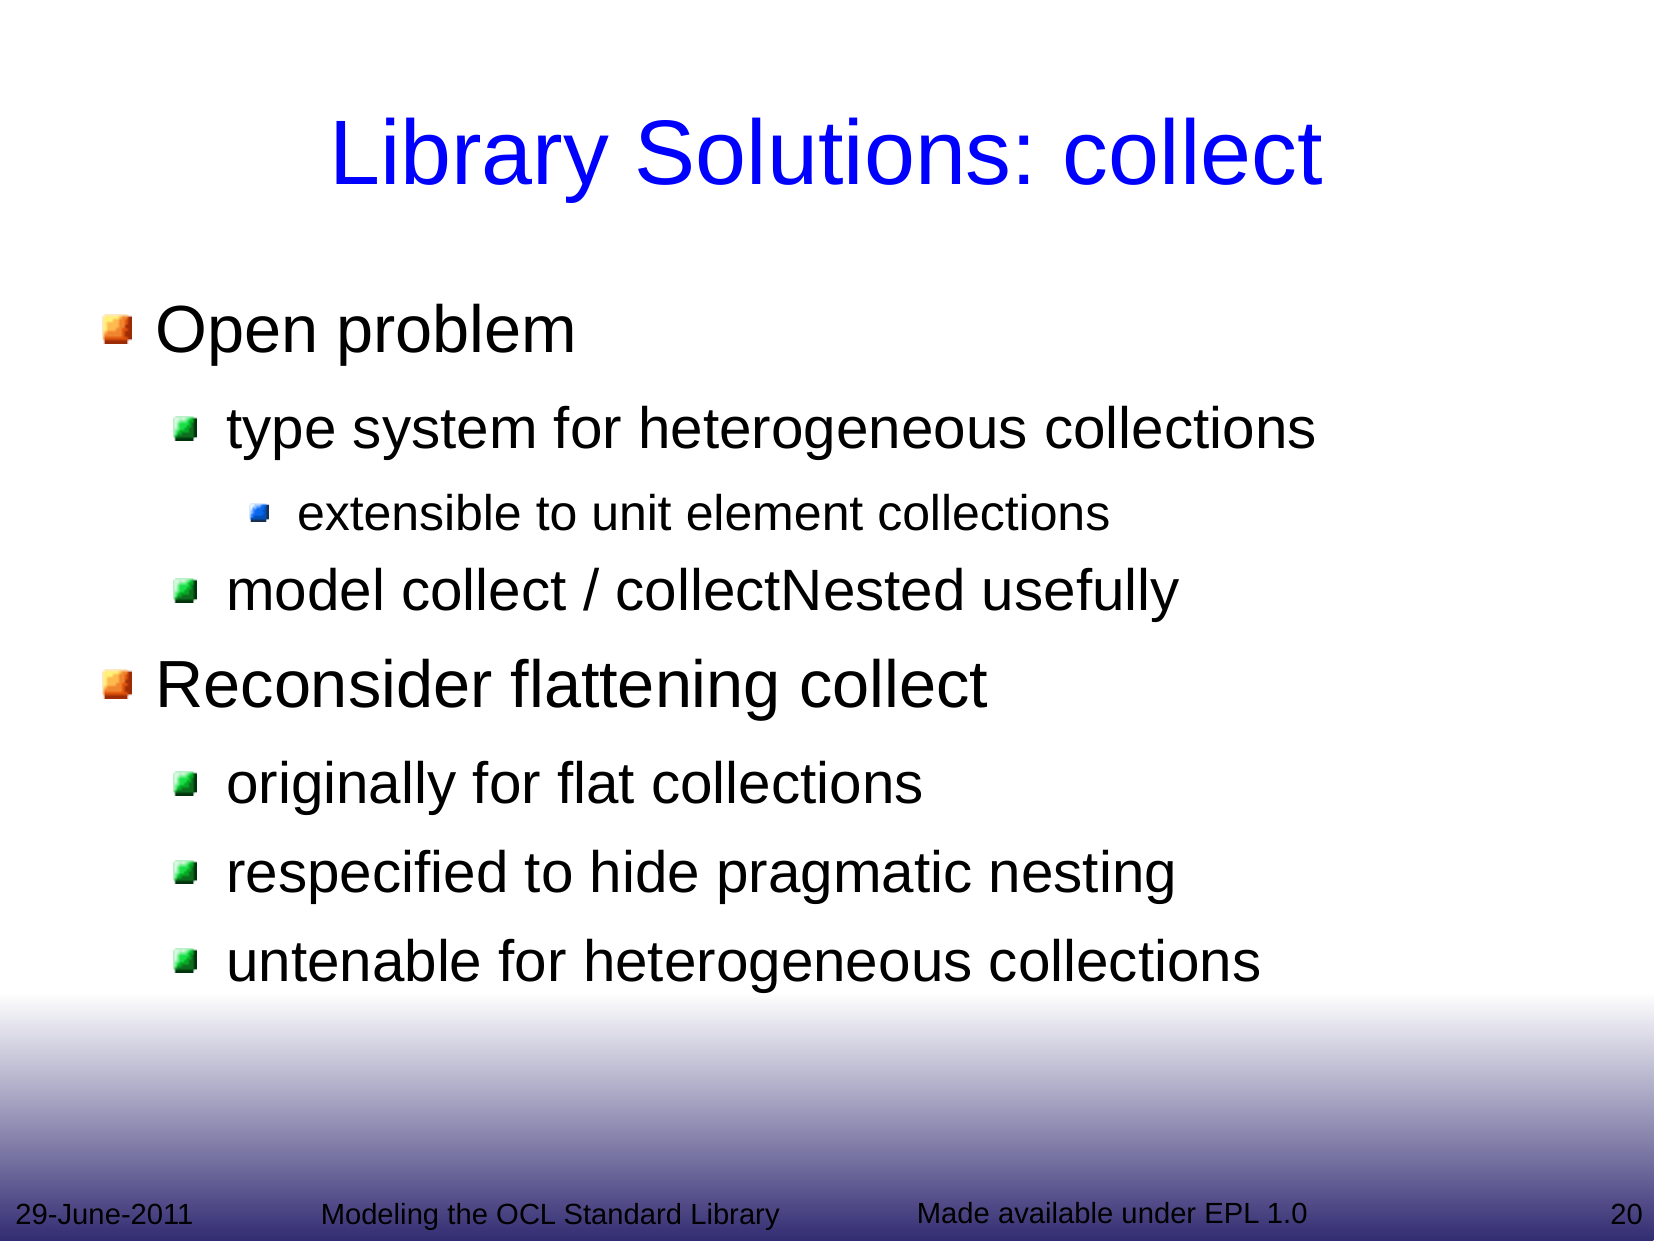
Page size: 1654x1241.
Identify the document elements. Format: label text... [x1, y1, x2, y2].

title Library Solutions: collect [82, 49, 1571, 257]
list Open problem type system for heterogeneous collections extensible to unit element collections model collect / collectNested usefully Reconsider flattening collect originally for flat collections respecified to hide pragmatic nesting untenable for heterogeneous collections [84, 291, 1573, 1111]
